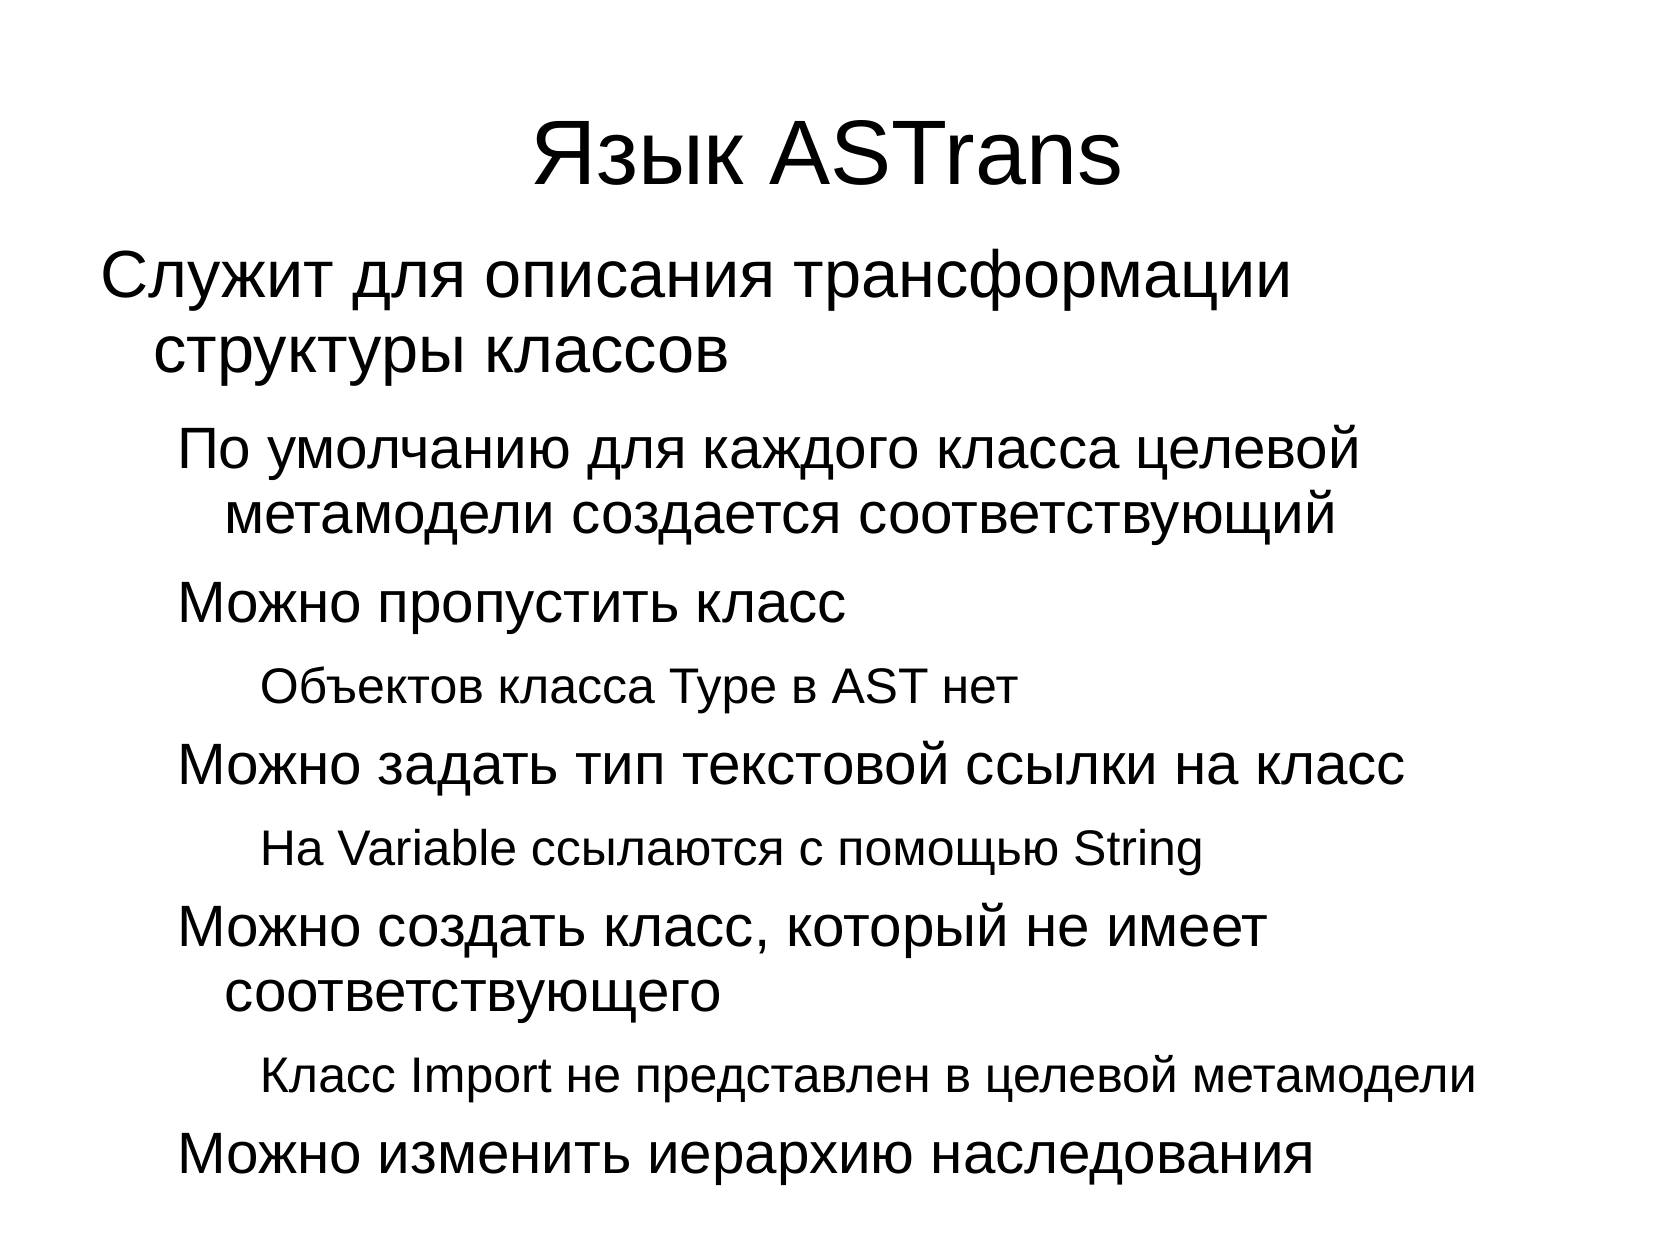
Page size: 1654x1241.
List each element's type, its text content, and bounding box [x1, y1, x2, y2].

title Язык ASTrans [82, 56, 1571, 237]
list Служит для описания трансформации структуры классов По умолчанию для каждого класса целевой метамодели создается соответствующий Можно пропустить класс Объектов класса Type в AST нет Можно задать тип текстовой ссылки на класс На Variable ссылаются с помощью String Можно создать класс, который не имеет соответствующего Класс Import не представлен в целевой метамодели Можно изменить иерархию наследования [82, 237, 1571, 1185]
